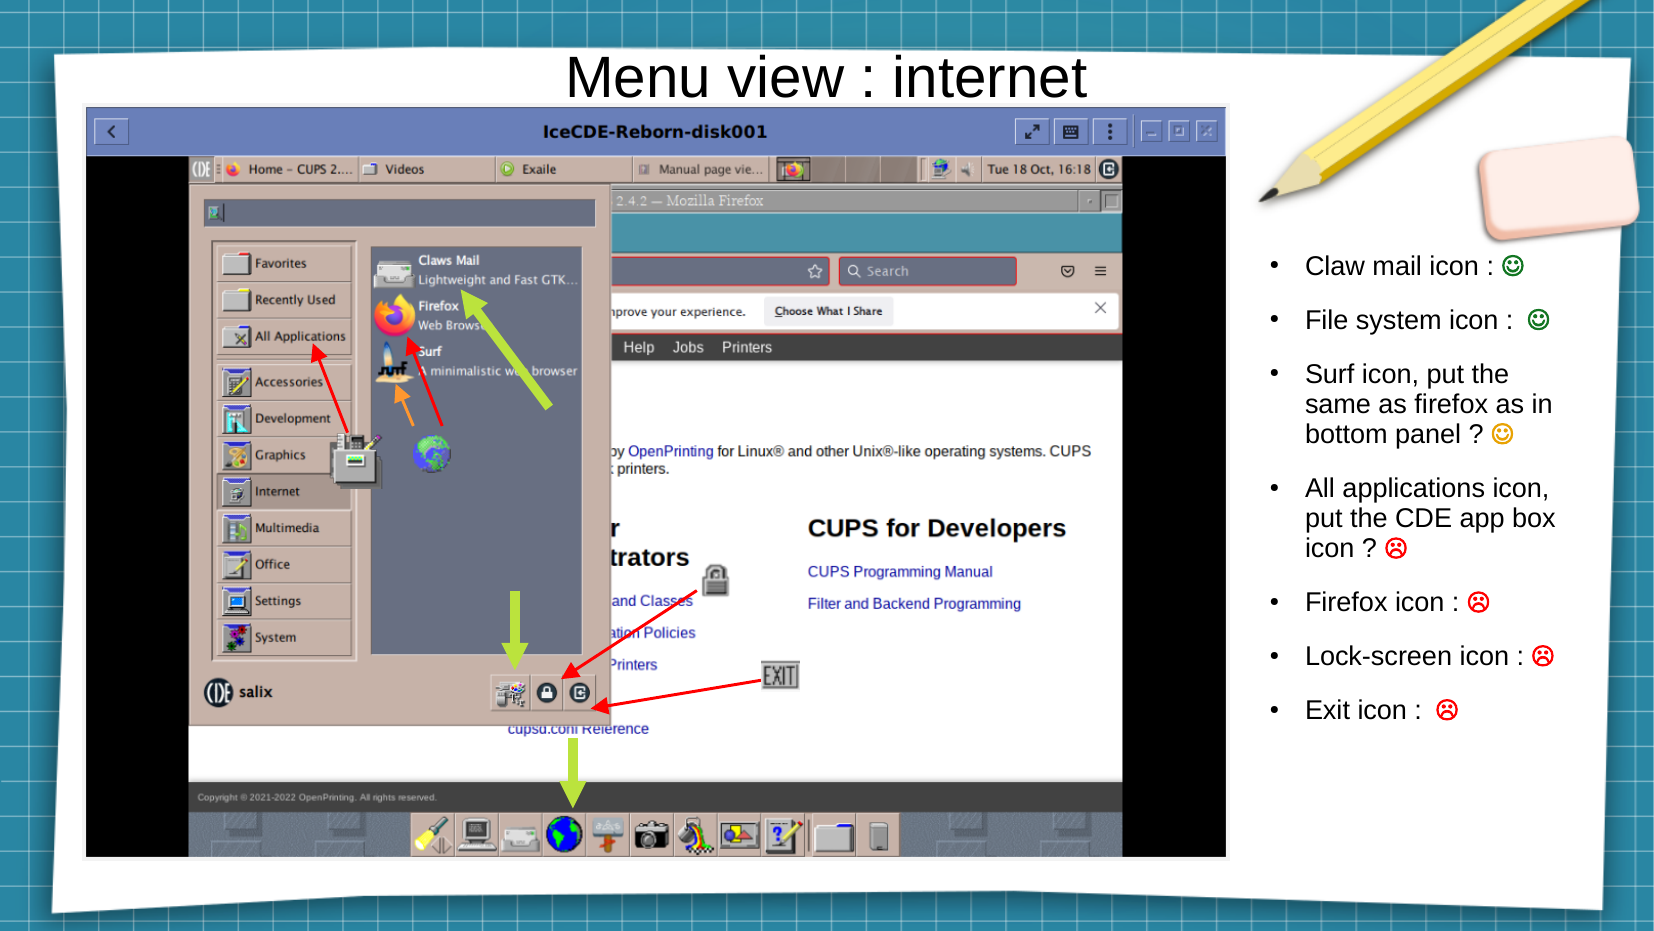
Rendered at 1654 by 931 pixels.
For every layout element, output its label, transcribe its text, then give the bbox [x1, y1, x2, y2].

title Menu view : internet [82, 37, 1571, 119]
text_box Claw mail icon : ☺ File system icon : ☺ Surf icon, put the same as firefox as in bottom panel ? ☺ All applications icon, put the CDE app box icon ? ☹ Firefox icon : ☹ Lock-screen icon : ☹ Exit icon : ☹ [1254, 243, 1580, 733]
picture [0, 0, 1654, 931]
